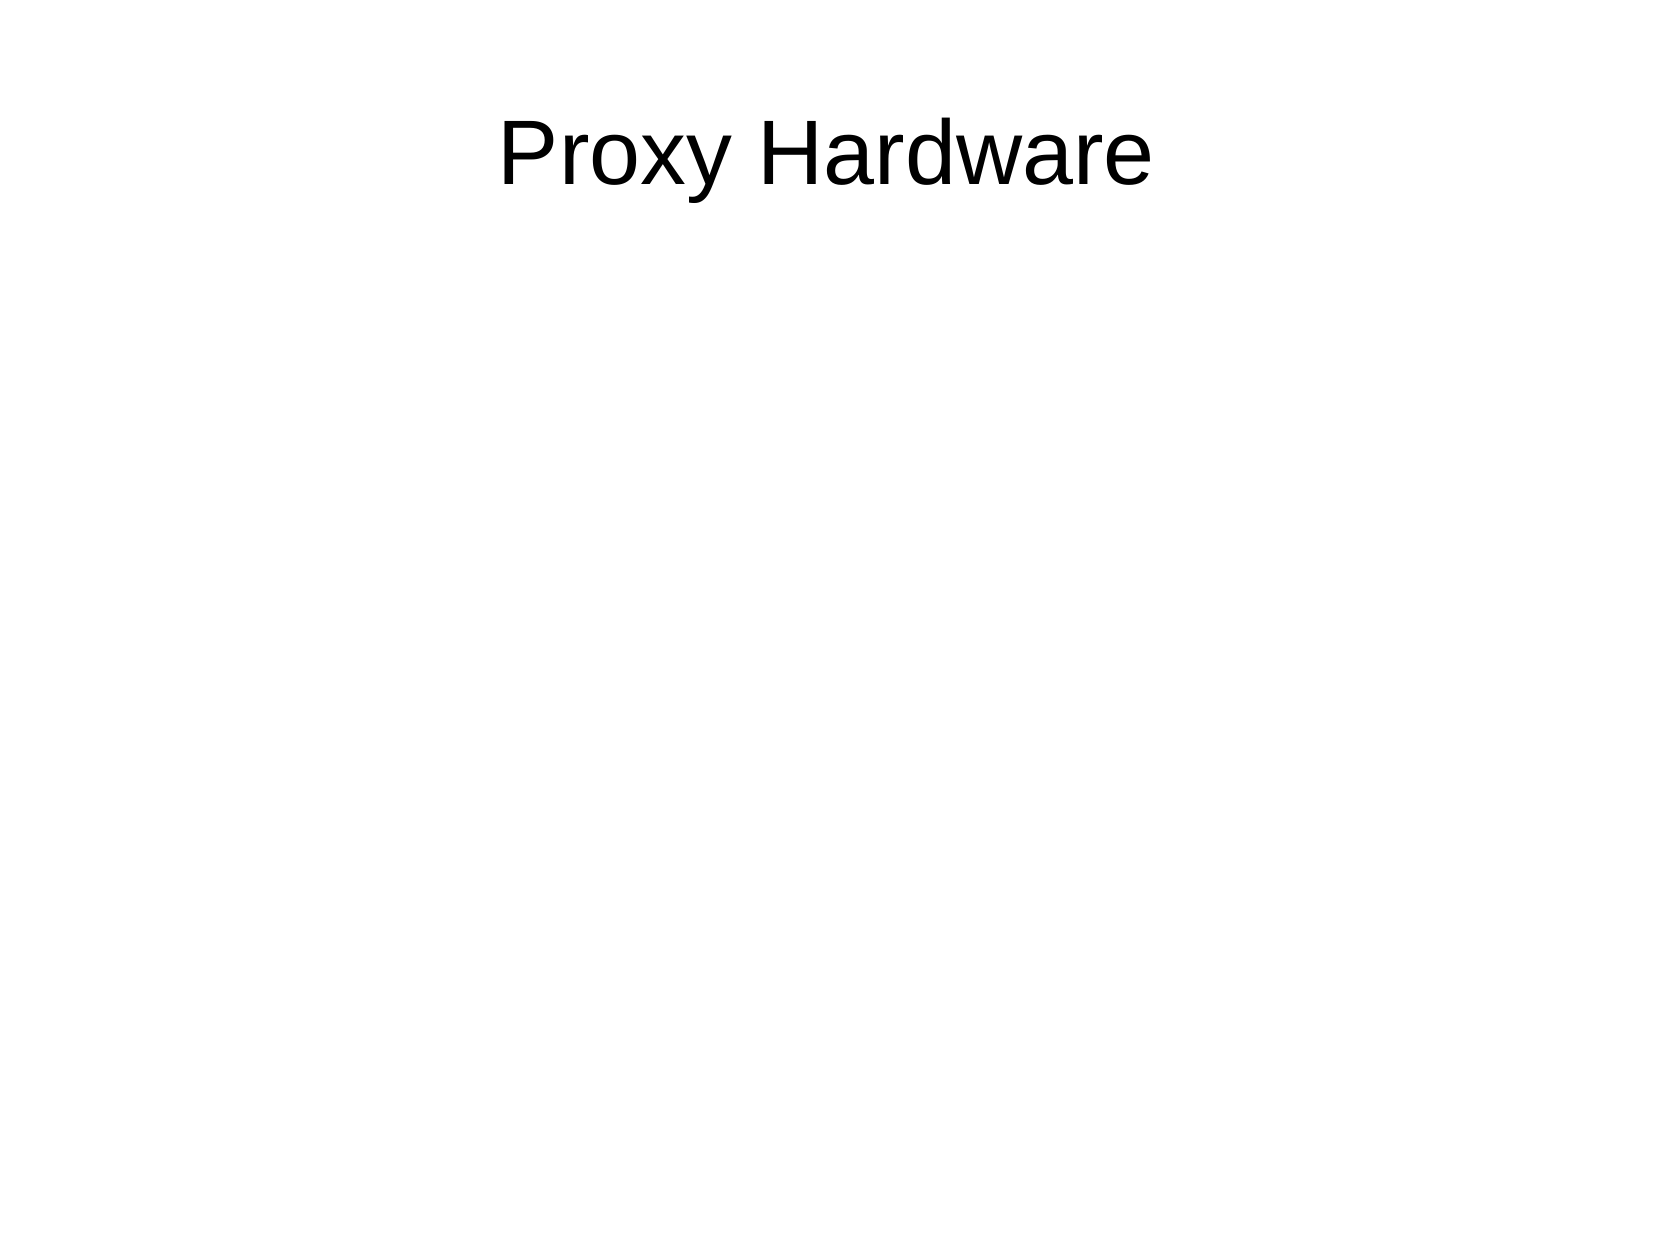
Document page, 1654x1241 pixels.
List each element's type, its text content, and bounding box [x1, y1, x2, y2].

title Proxy Hardware [82, 49, 1571, 257]
